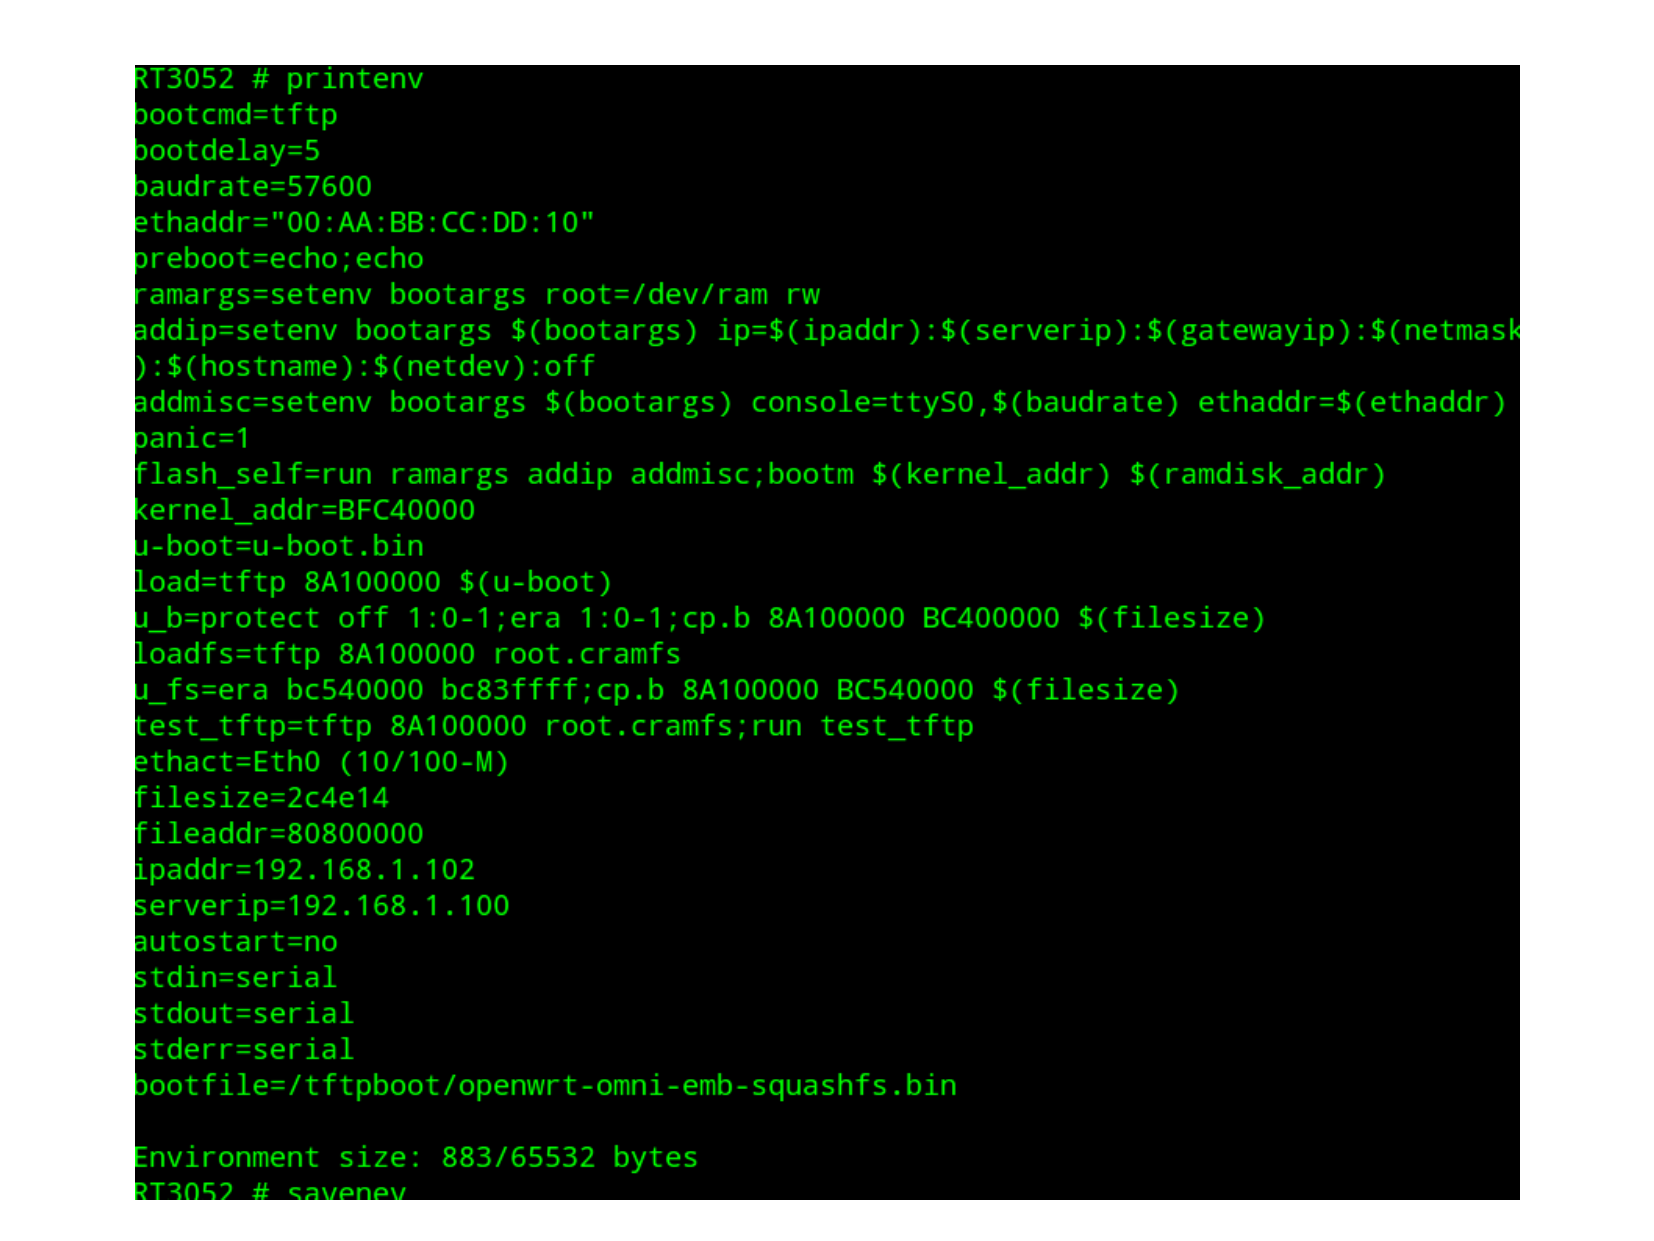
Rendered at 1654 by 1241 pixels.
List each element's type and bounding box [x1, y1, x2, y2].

picture [135, 65, 1520, 1201]
